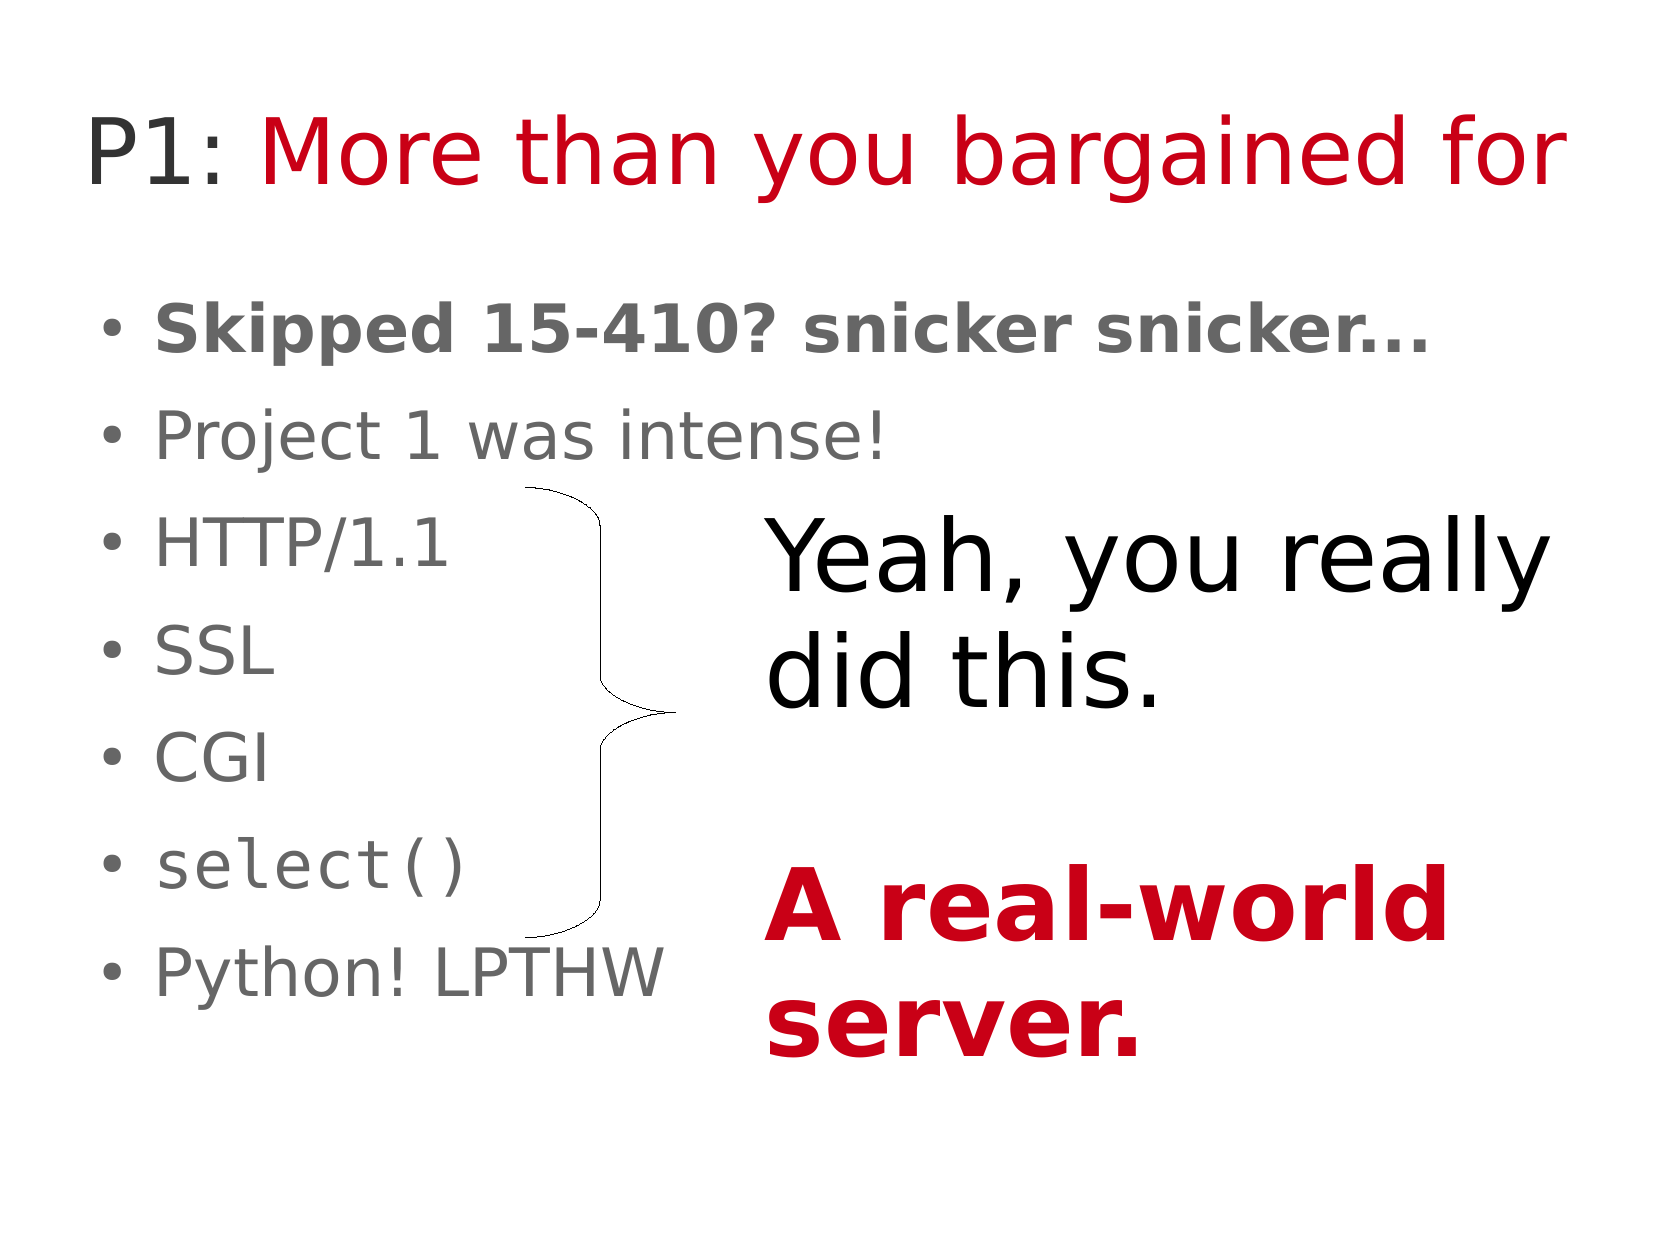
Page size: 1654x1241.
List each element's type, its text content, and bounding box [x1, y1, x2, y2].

title P1: More than you bargained for [82, 49, 1571, 257]
text_box Yeah, you really did this. A real-world server. [750, 491, 1654, 1201]
list Skipped 15-410? snicker snicker... Project 1 was intense! HTTP/1.1 SSL CGI select() Python! LPTHW [82, 290, 1571, 1109]
